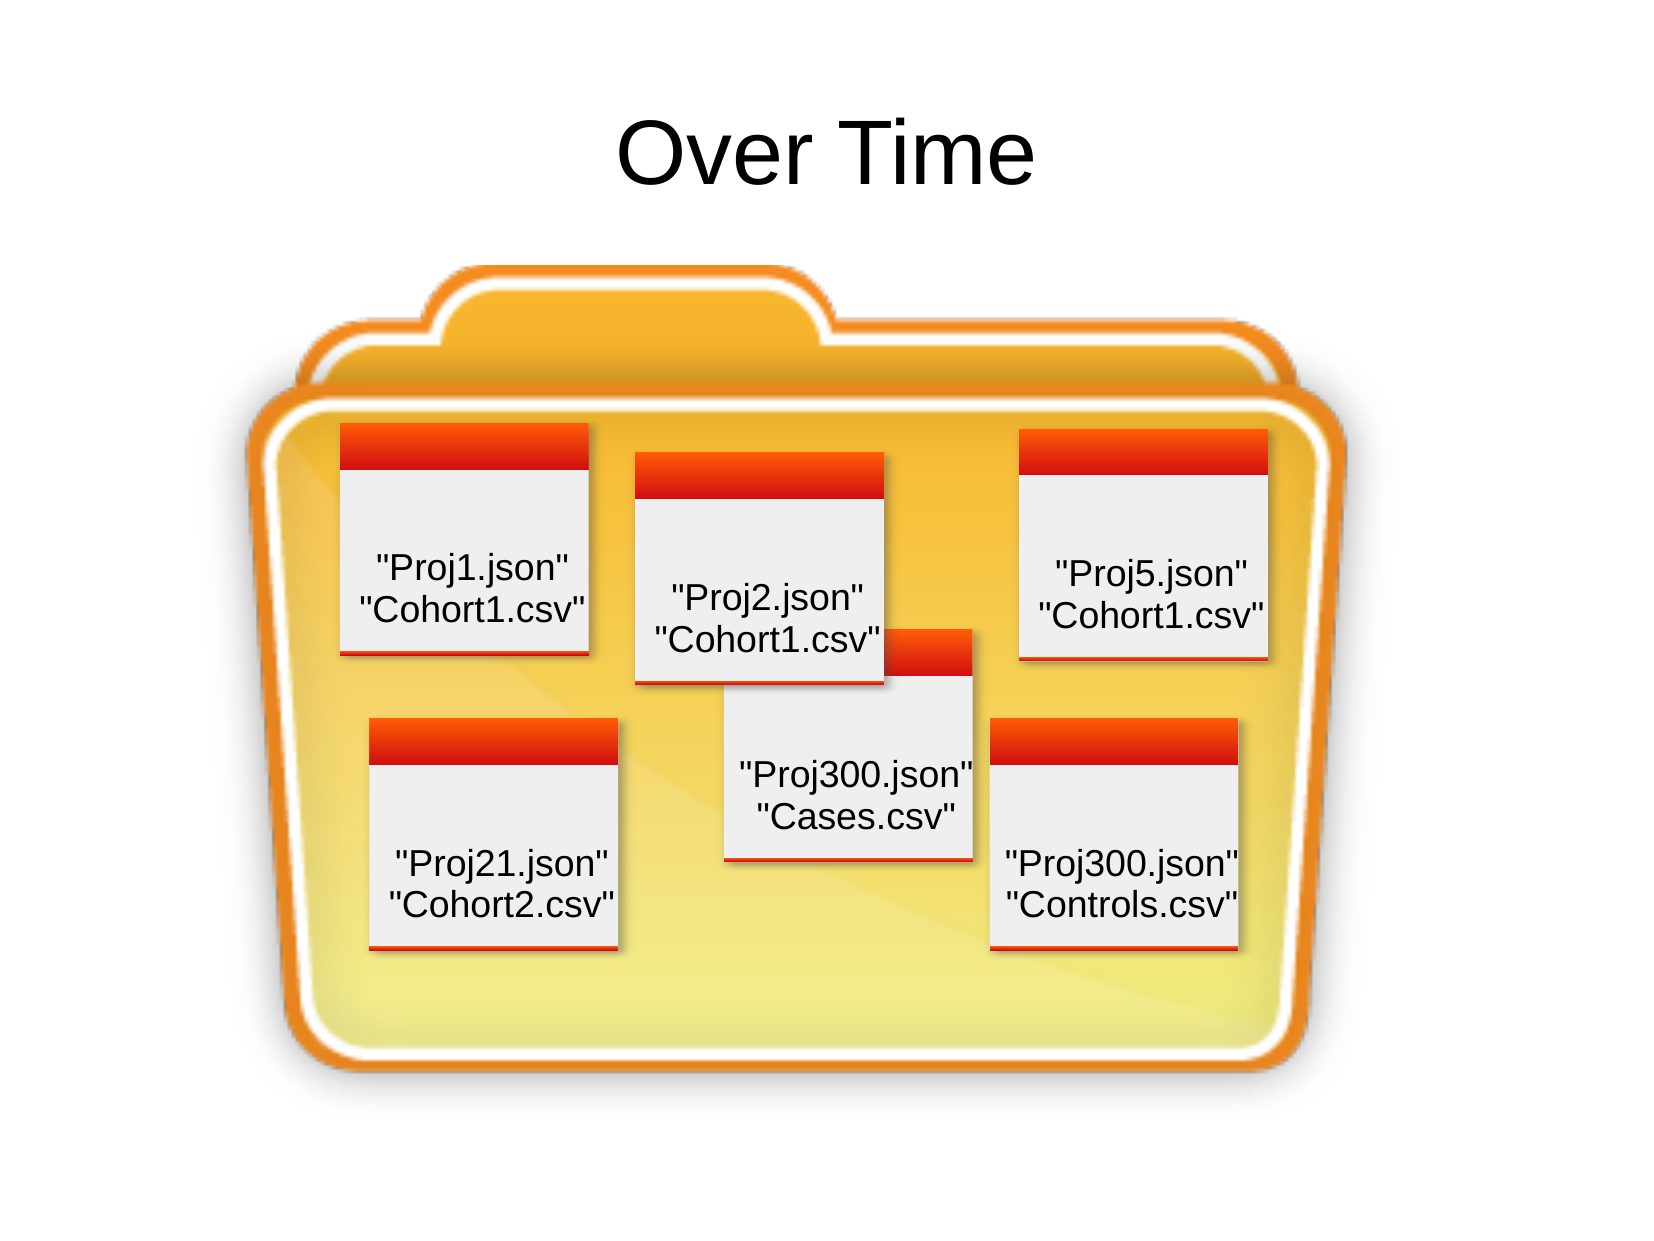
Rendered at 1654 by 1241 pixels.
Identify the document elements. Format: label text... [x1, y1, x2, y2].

title Over Time [82, 49, 1571, 257]
picture [177, 265, 1418, 1148]
